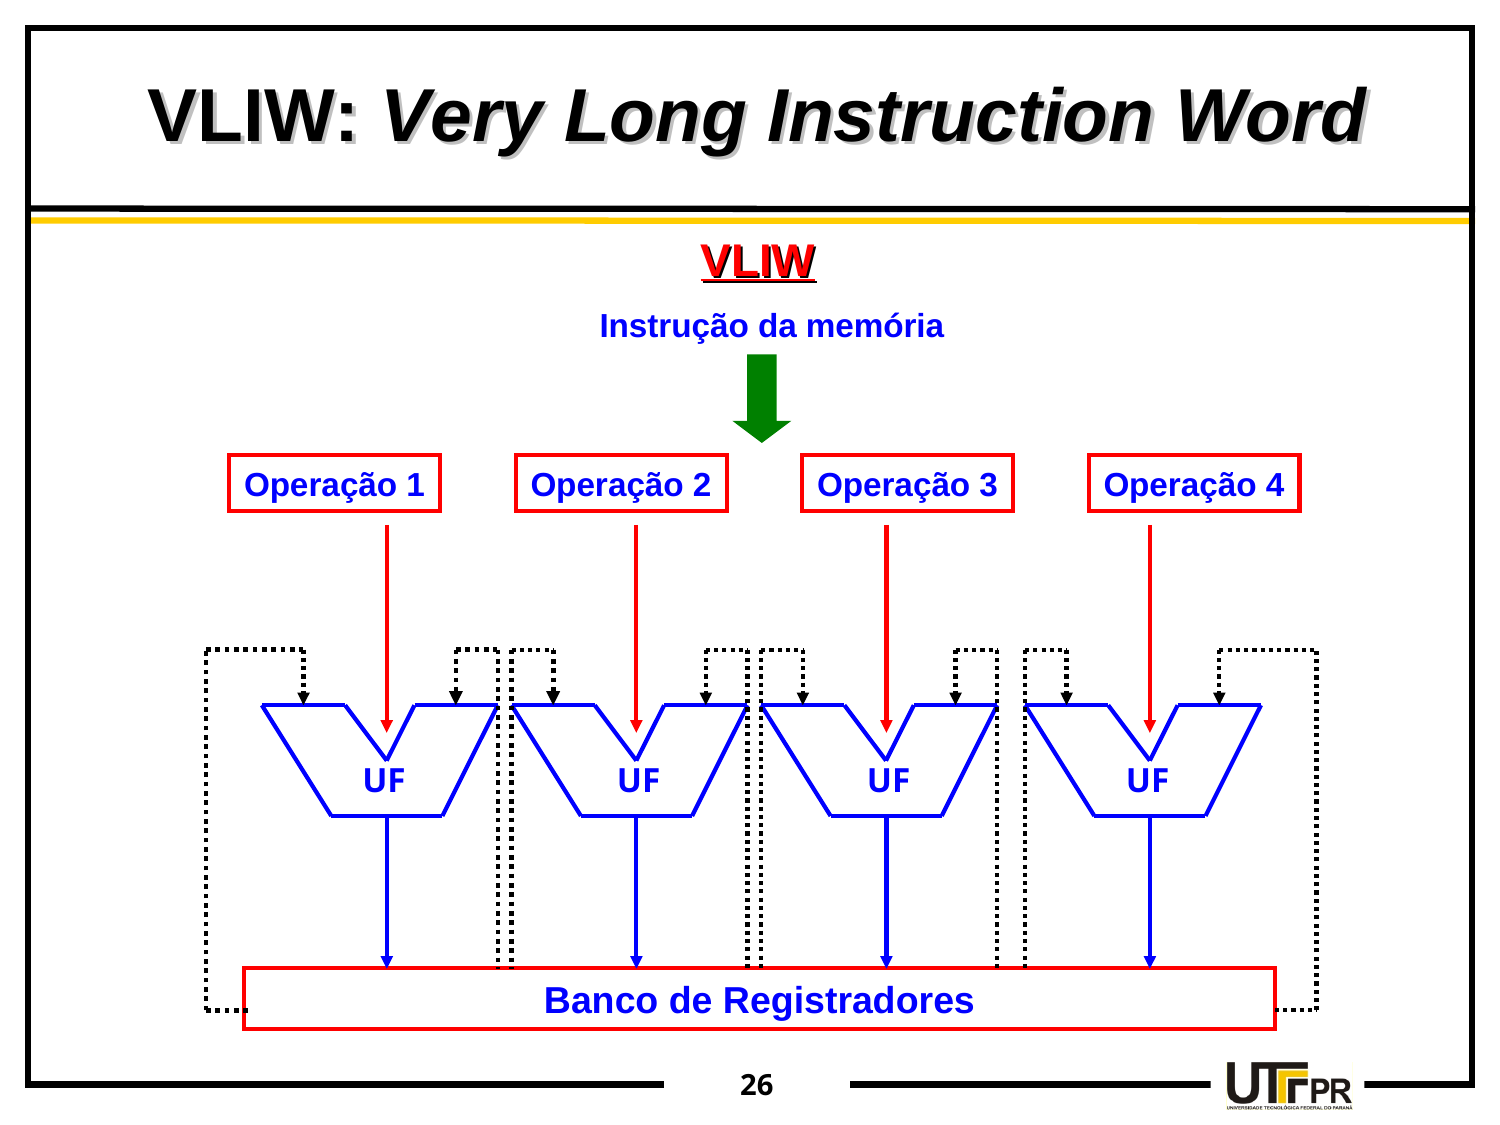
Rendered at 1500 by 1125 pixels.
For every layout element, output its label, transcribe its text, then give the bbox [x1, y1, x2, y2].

text_box [732, 354, 792, 443]
text_box Banco de Registradores [243, 968, 1276, 1029]
text_box UF [347, 751, 421, 807]
text_box UF [1111, 751, 1185, 807]
text_box Operação 4 [1088, 455, 1300, 511]
text_box Operação 3 [802, 455, 1013, 511]
picture [1226, 1062, 1353, 1110]
text_box Instrução da memória [584, 296, 960, 353]
text_box UF [602, 751, 676, 807]
text_box UF [852, 751, 926, 807]
title VLIW: Very Long Instruction Word [96, 73, 1419, 168]
text_box Operação 2 [515, 455, 727, 511]
text_box VLIW [564, 229, 951, 299]
text_box Operação 1 [229, 455, 441, 511]
